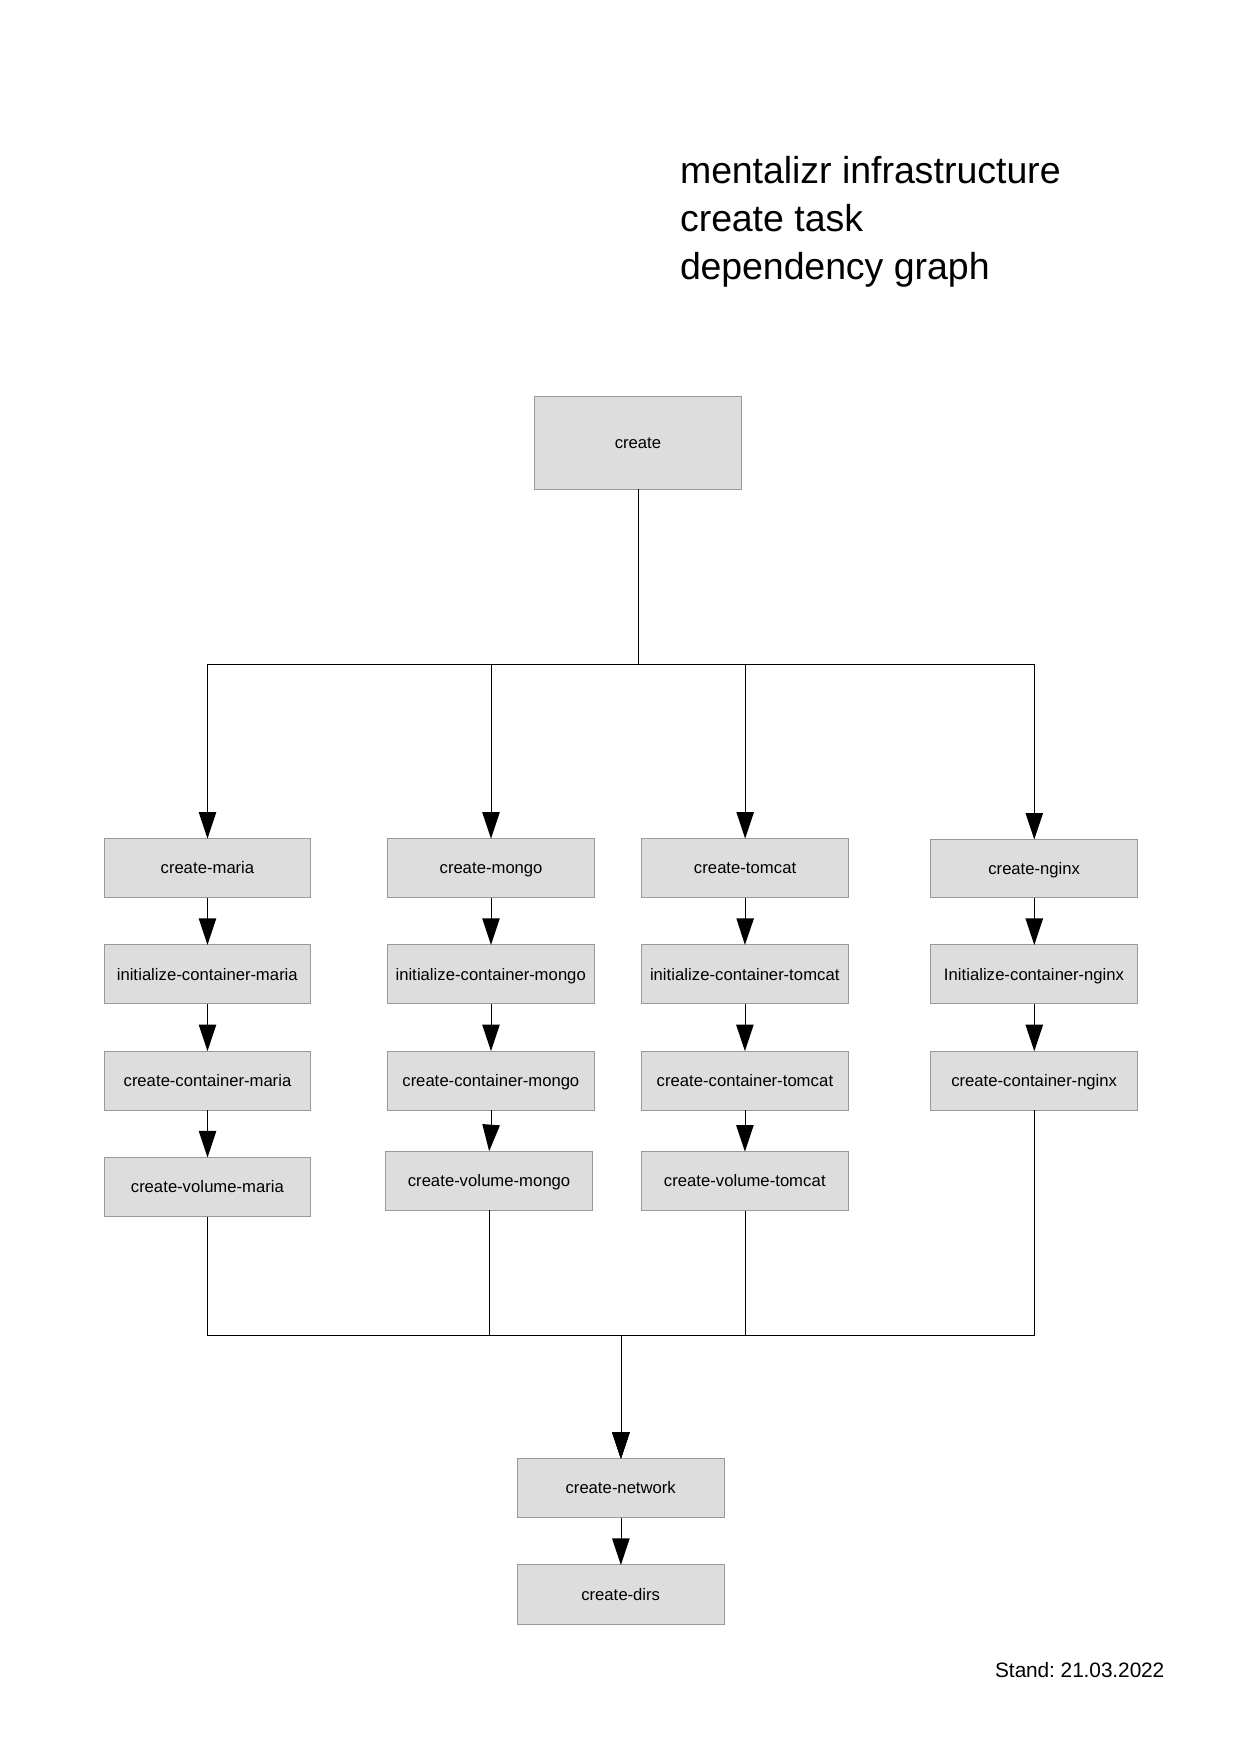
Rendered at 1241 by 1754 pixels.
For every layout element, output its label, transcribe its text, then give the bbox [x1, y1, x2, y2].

text_box initialize-container-tomcat [641, 944, 849, 1004]
text_box create-volume-mongo [385, 1151, 593, 1211]
text_box Stand: 21.03.2022 [895, 1650, 1179, 1689]
text_box Initialize-container-nginx [930, 944, 1138, 1004]
text_box create-tomcat [641, 838, 849, 898]
text_box create-container-nginx [930, 1051, 1138, 1111]
text_box create-volume-tomcat [641, 1151, 849, 1211]
text_box create [534, 396, 742, 490]
text_box create-container-maria [104, 1051, 311, 1111]
text_box initialize-container-maria [104, 944, 311, 1004]
text_box create-mongo [387, 838, 595, 898]
text_box create-container-mongo [387, 1051, 595, 1111]
text_box initialize-container-mongo [387, 944, 595, 1004]
text_box create-volume-maria [104, 1157, 311, 1217]
text_box create-maria [104, 838, 311, 898]
text_box create-dirs [517, 1564, 725, 1625]
text_box create-network [517, 1458, 725, 1518]
text_box create-container-tomcat [641, 1051, 849, 1111]
text_box mentalizr infrastructure create task dependency graph [665, 141, 1162, 296]
text_box create-nginx [930, 839, 1138, 898]
